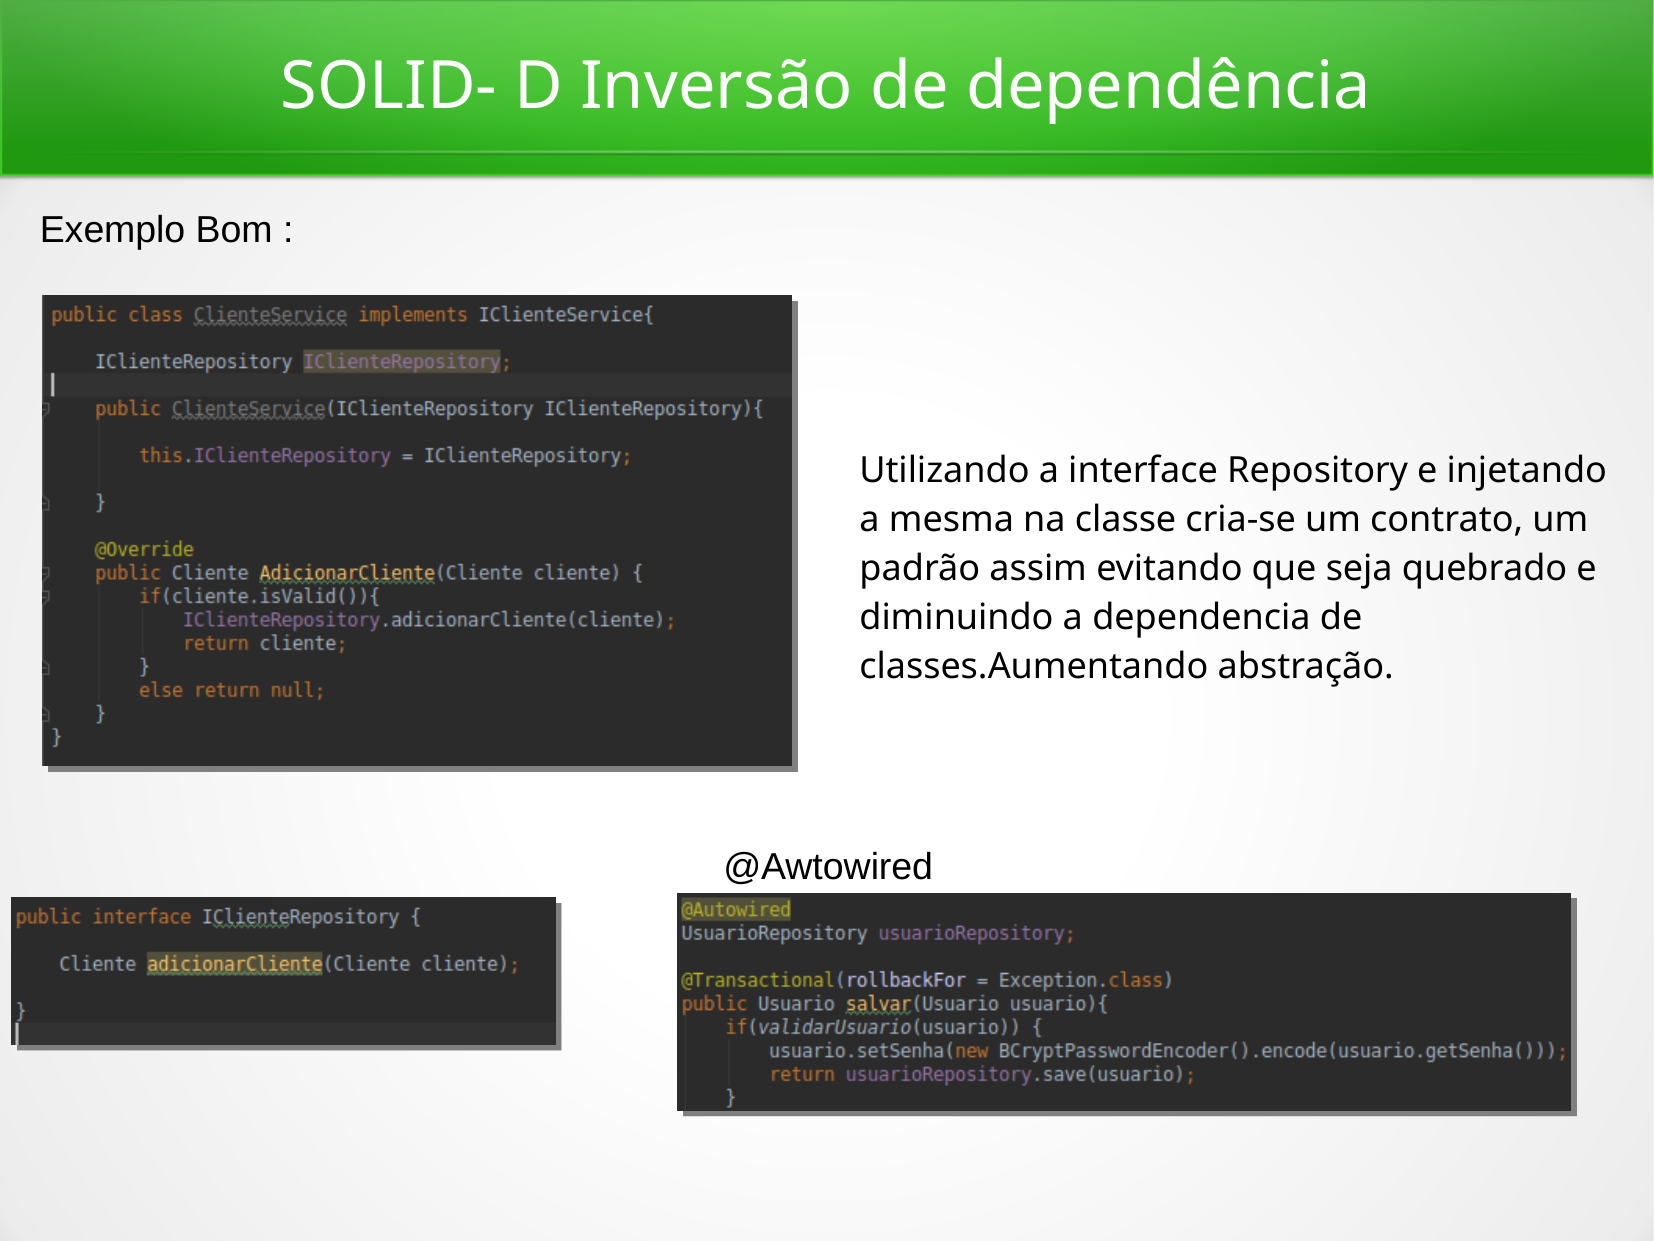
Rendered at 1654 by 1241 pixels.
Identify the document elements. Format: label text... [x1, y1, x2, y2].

title SOLID- D Inversão de dependência [82, 11, 1571, 154]
text_box Exemplo Bom : [24, 200, 319, 258]
list Utilizando a interface Repository e injetando a mesma na classe cria-se um contrato, um padrão assim evitando que seja quebrado e diminuindo a dependencia de classes.Aumentando abstração. [821, 443, 1630, 697]
text_box @Awtowired [708, 838, 949, 896]
picture [0, 0, 1654, 1241]
